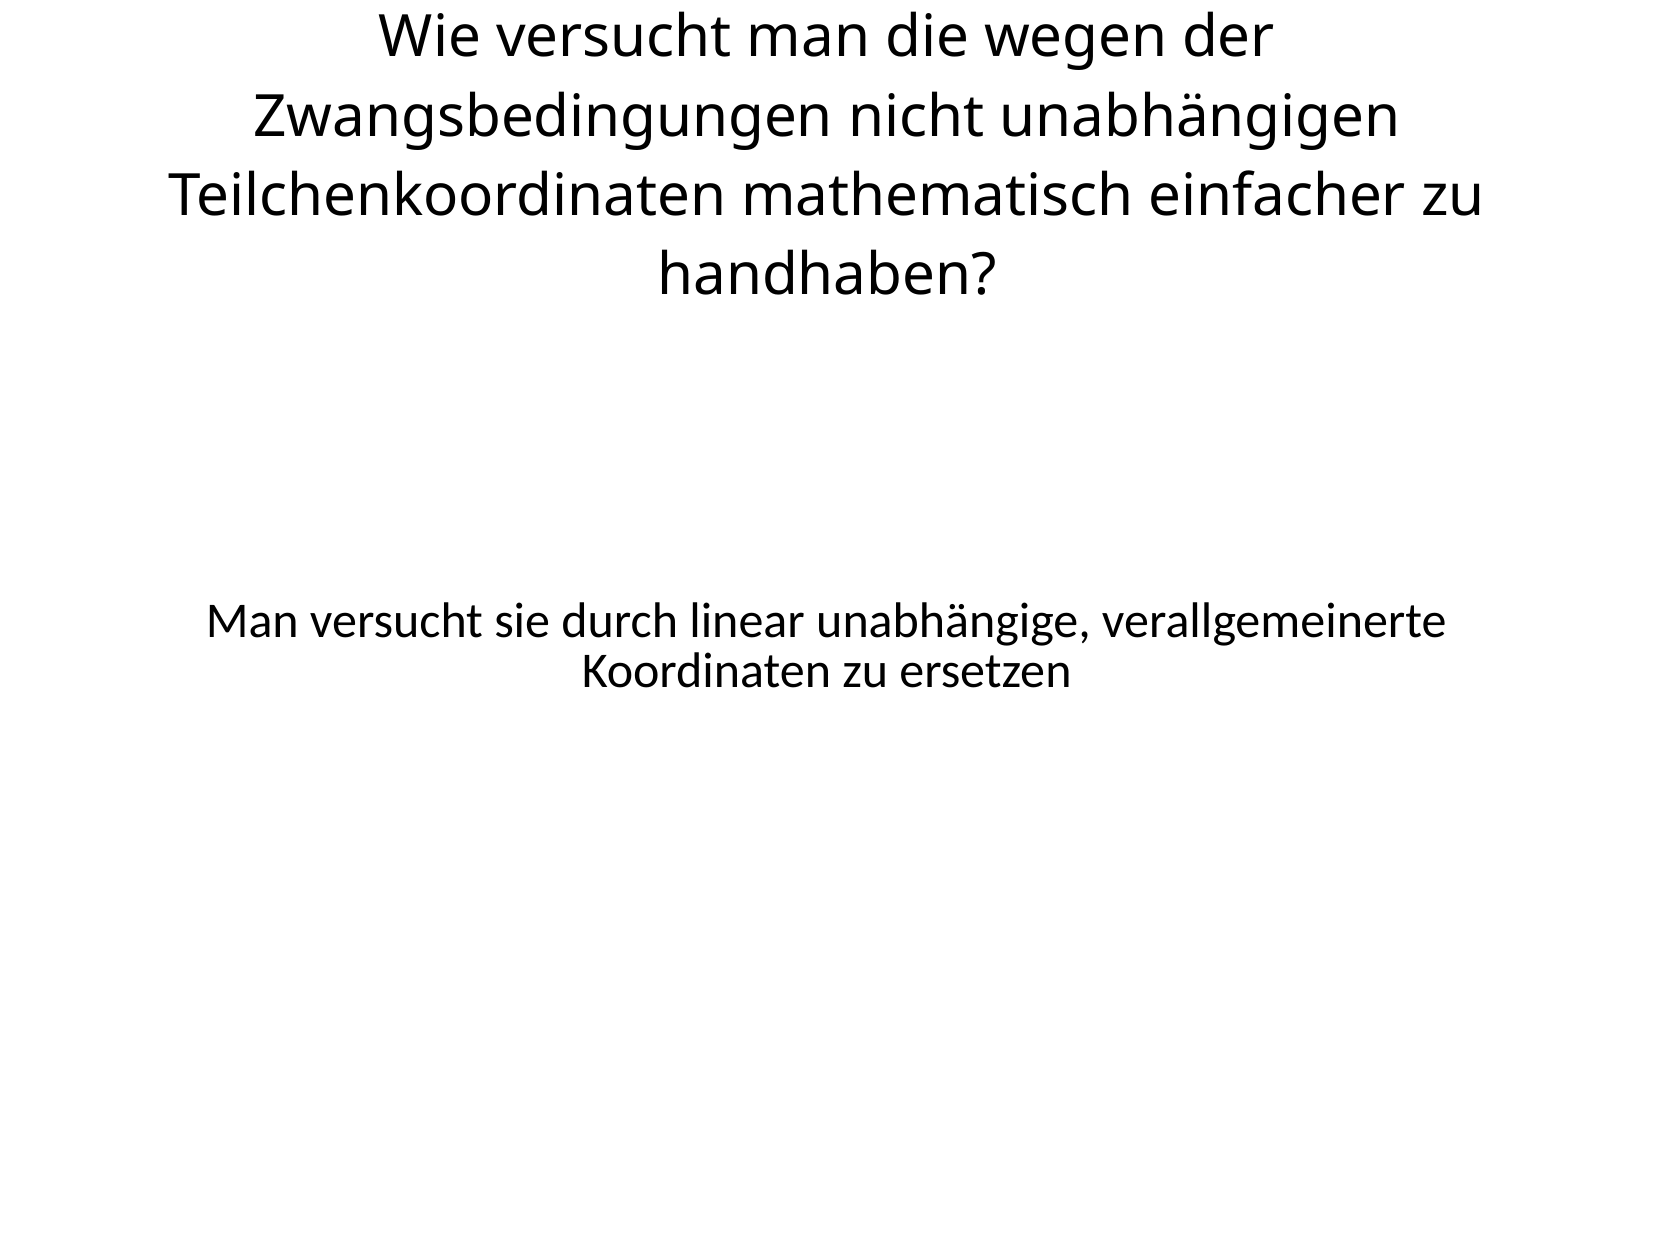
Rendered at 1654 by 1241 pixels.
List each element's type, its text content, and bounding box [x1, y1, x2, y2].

subtitle Man versucht sie durch linear unabhängige, verallgemeinerte Koordinaten zu ersetzen [82, 290, 1571, 1010]
title Wie versucht man die wegen der Zwangsbedingungen nicht unabhängigen Teilchenkoordinaten mathematisch einfacher zu handhaben? [82, 13, 1571, 290]
